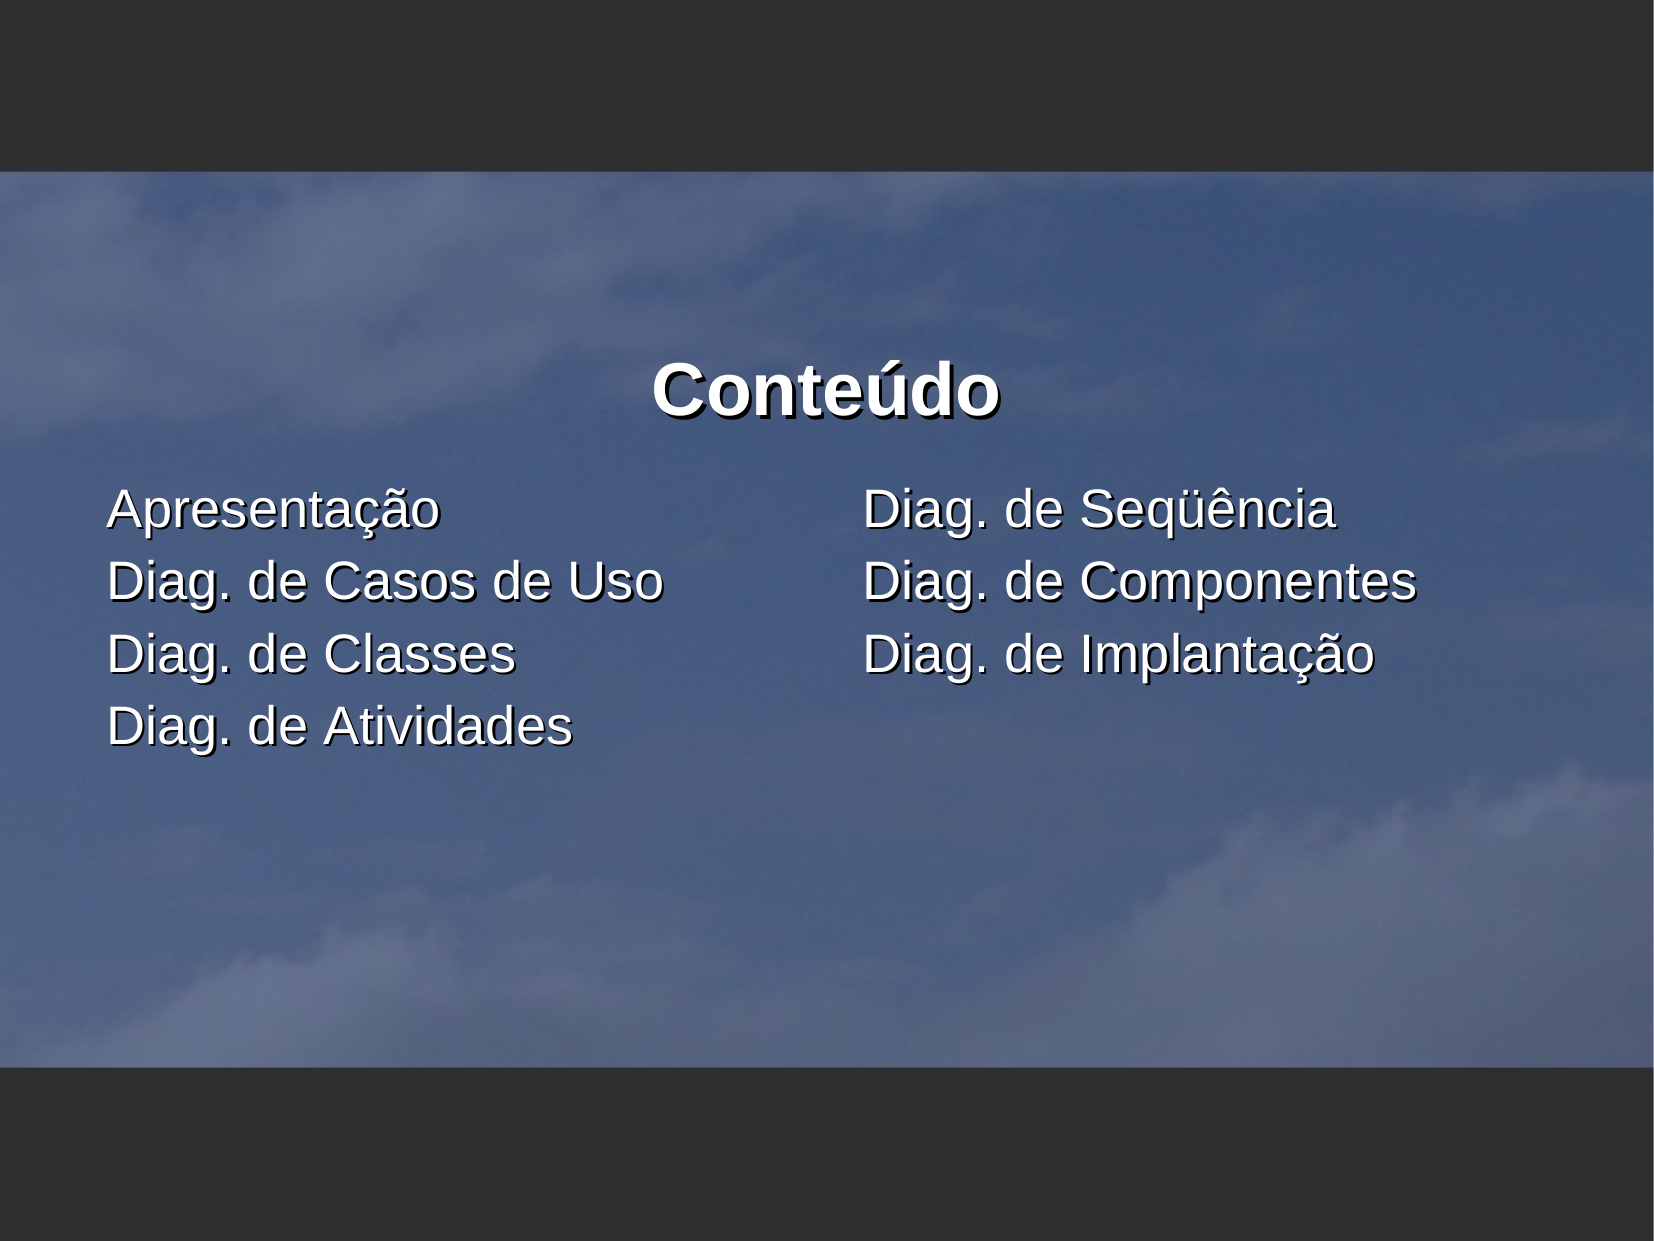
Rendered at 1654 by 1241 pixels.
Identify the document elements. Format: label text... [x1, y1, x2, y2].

title Conteúdo [88, 301, 1565, 479]
list Diag. de Seqüência Diag. de Componentes Diag. de Implantação [845, 478, 1566, 715]
list Apresentação Diag. de Casos de Uso Diag. de Classes Diag. de Atividades [88, 478, 809, 756]
picture [0, 0, 1654, 1241]
